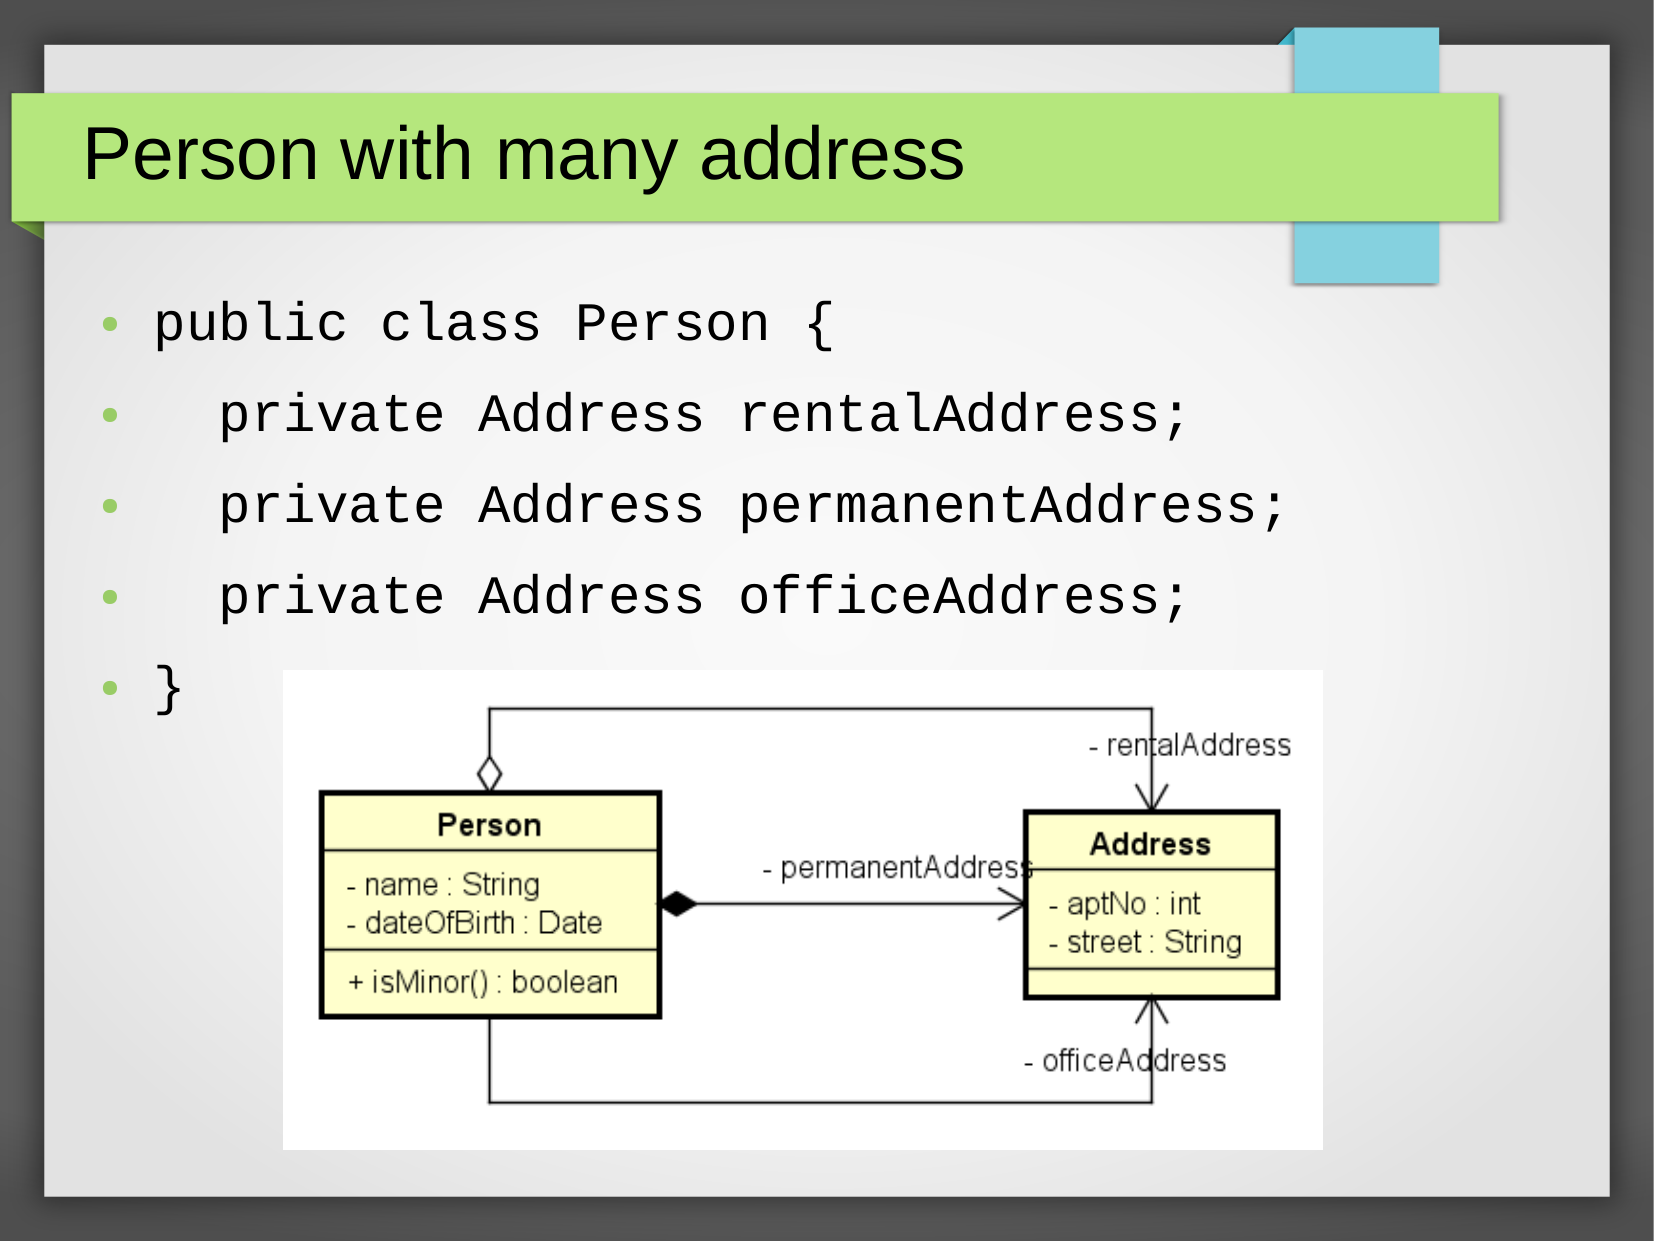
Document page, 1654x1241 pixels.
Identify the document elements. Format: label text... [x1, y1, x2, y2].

title Person with many address [82, 94, 1264, 213]
picture [0, 0, 1654, 1241]
list public class Person { private Address rentalAddress; private Address permanentAddress; private Address officeAddress; } [82, 295, 1571, 1015]
